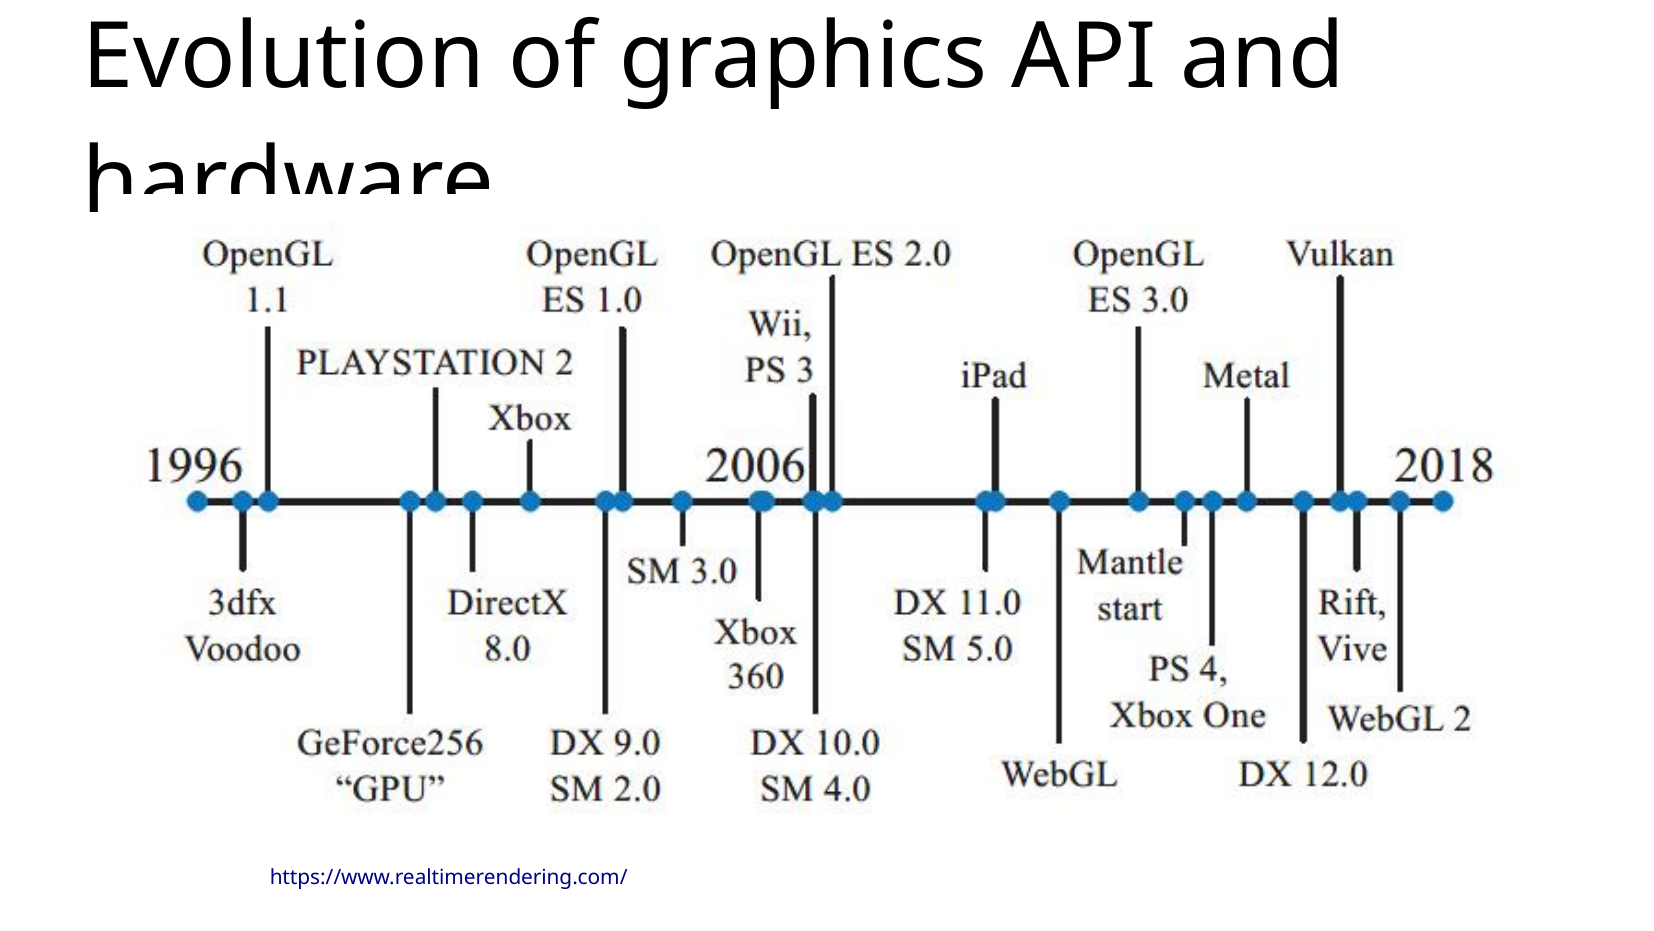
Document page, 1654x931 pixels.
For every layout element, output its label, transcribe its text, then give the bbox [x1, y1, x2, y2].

text_box https://www.realtimerendering.com/ [255, 855, 766, 896]
picture [105, 194, 1538, 841]
title Evolution of graphics API and hardware [82, 0, 1571, 229]
